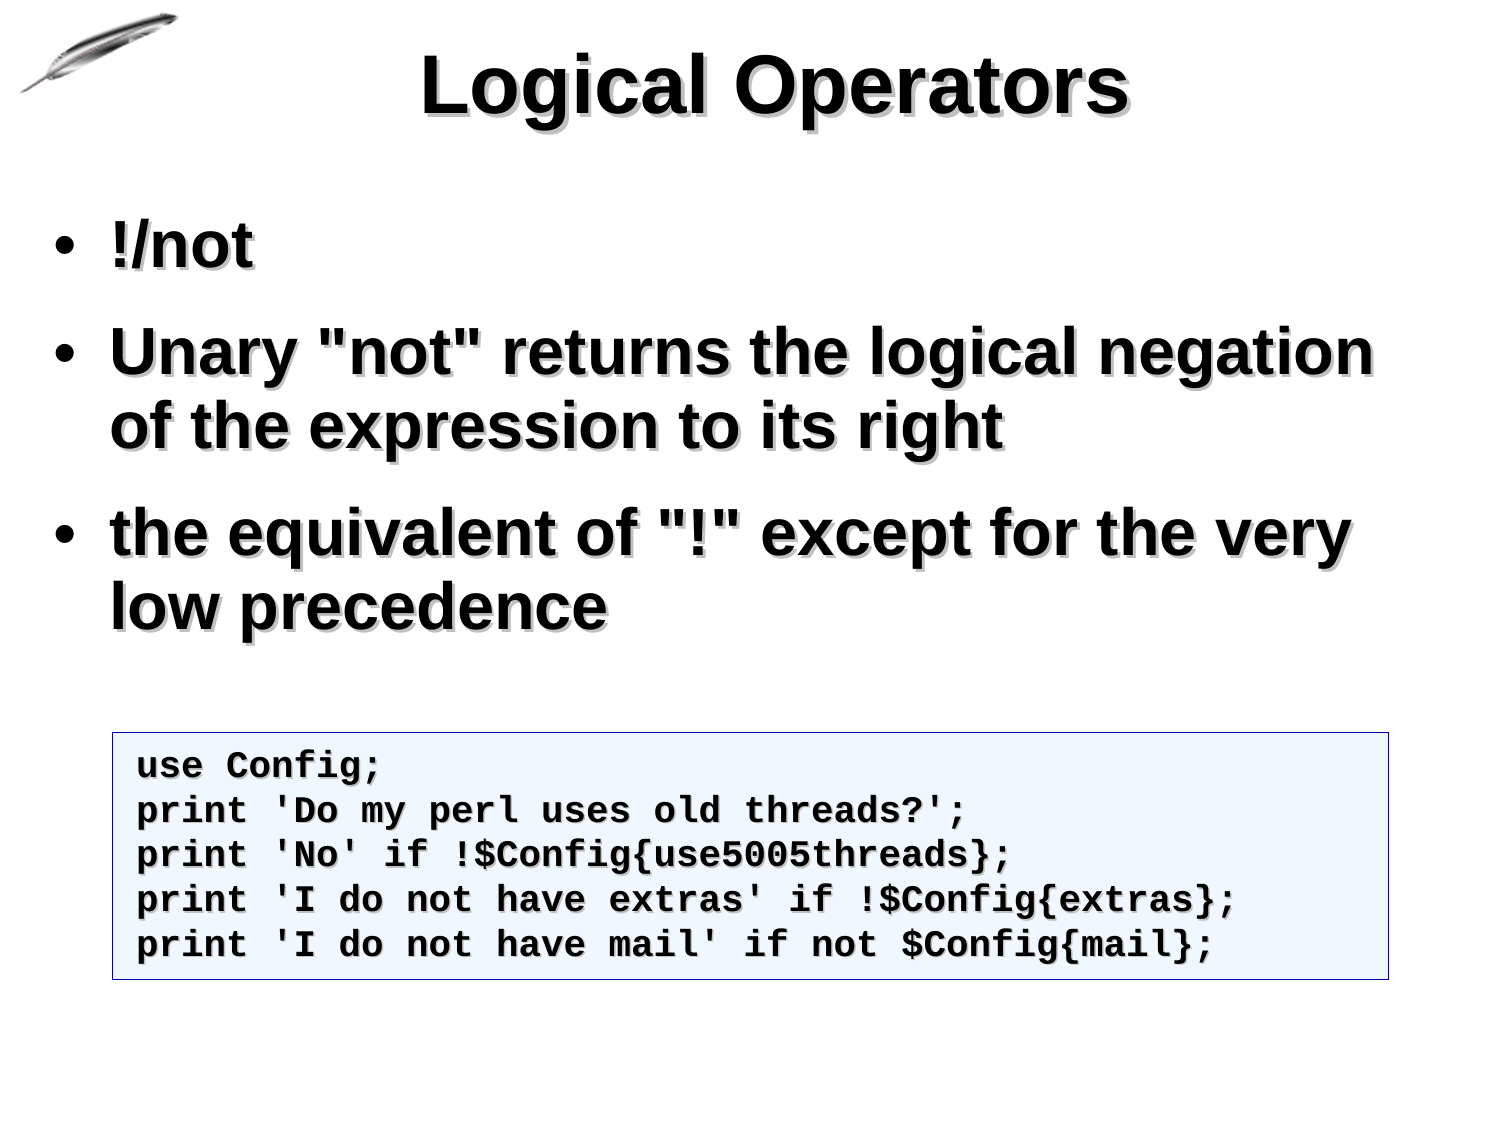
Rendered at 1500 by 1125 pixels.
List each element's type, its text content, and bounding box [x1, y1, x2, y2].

picture [16, 11, 184, 95]
text_box use Config; print 'Do my perl uses old threads?'; print 'No' if !$Config{use5005threads}; print 'I do not have extras' if !$Config{extras}; print 'I do not have mail' if not $Config{mail}; [112, 732, 1389, 980]
list !/not Unary "not" returns the logical negation of the expression to its right the equivalent of "!" except for the very low precedence [53, 207, 1447, 1084]
title Logical Operators [419, 0, 1459, 179]
